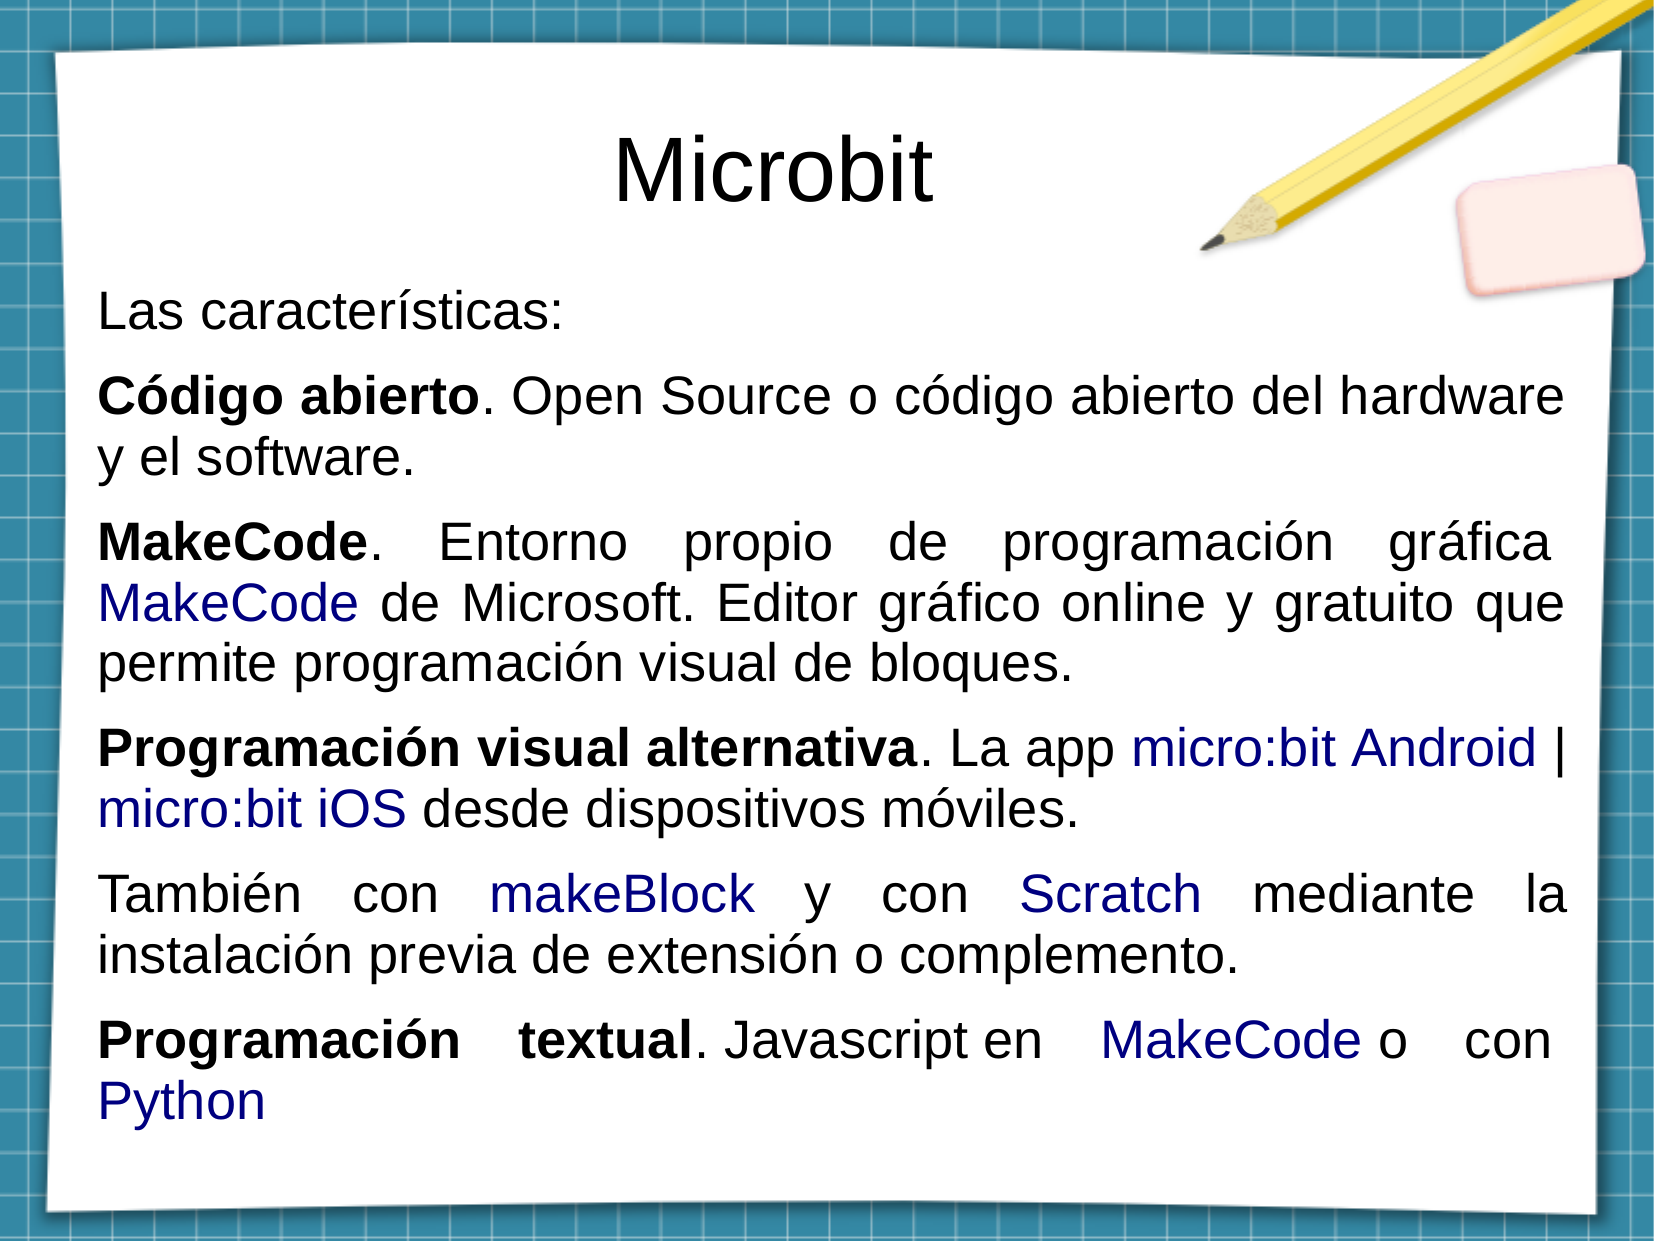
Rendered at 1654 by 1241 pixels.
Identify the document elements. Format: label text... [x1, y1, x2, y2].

title Microbit [354, 82, 1193, 257]
text_box Las características: Código abierto. Open Source o código abierto del hardware y el software. MakeCode. Entorno propio de programación gráfica MakeCode de Microsoft. Editor gráfico online y gratuito que permite programación visual de bloques. Programación visual alternativa. La app micro:bit Android | micro:bit iOS desde dispositivos móviles. También con makeBlock y con Scratch mediante la instalación previa de extensión o complemento. Programación textual. Javascript en MakeCode o con Python [82, 272, 1583, 1187]
picture [0, 0, 1654, 1241]
